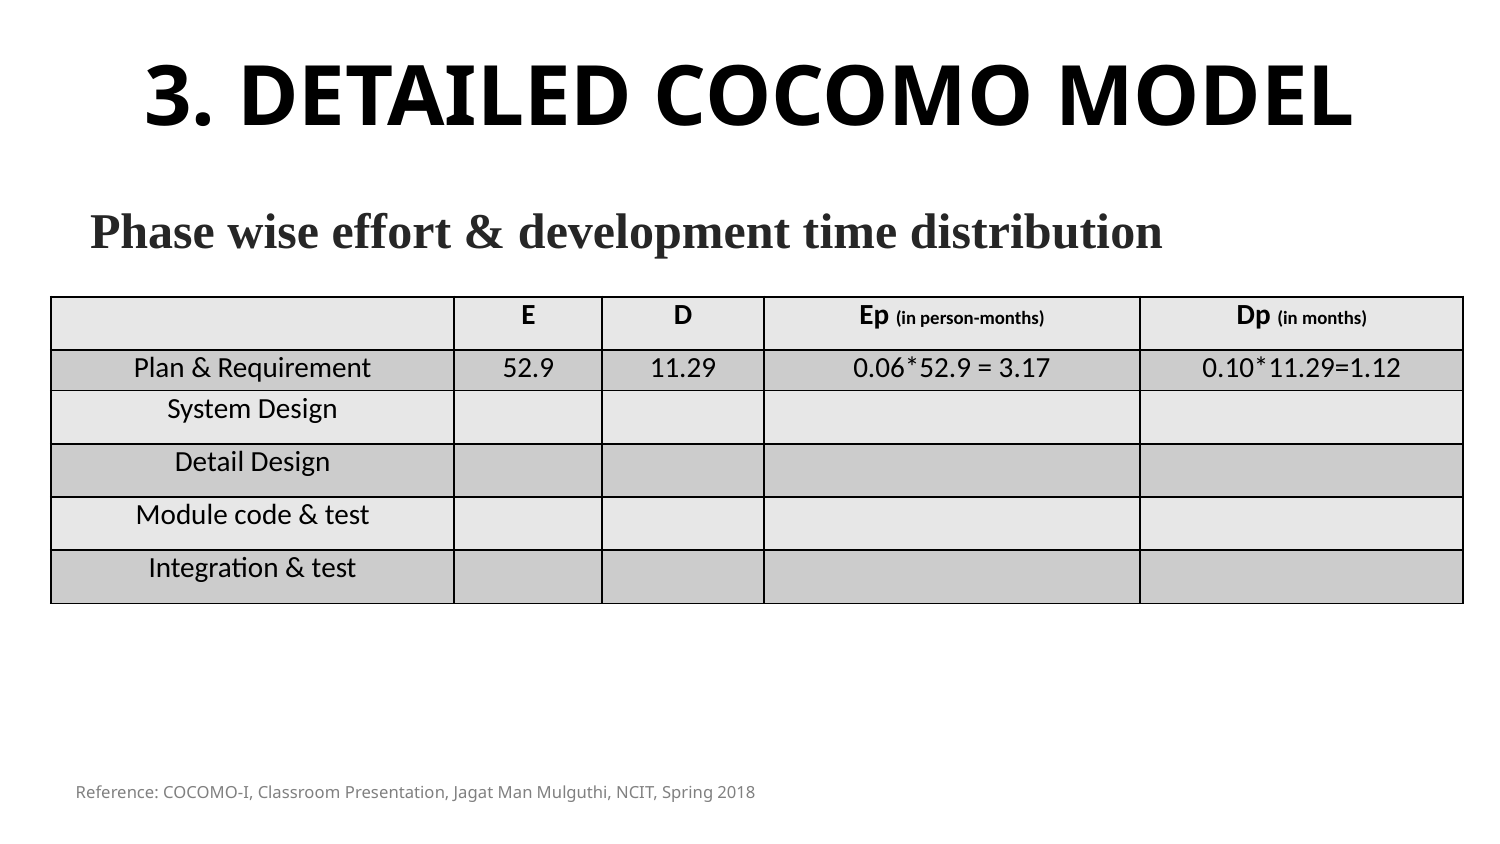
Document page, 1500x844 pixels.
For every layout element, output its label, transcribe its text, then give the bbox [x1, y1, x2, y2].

table_cell [603, 445, 763, 496]
table_cell [1141, 445, 1462, 496]
list Phase wise effort & development time distribution [75, 196, 1425, 296]
table_cell 0.06*52.9 = 3.17 [765, 351, 1139, 390]
table_header Ep (in person-months) [765, 298, 1139, 349]
table_header E [455, 298, 601, 349]
table_header [52, 298, 453, 349]
table_cell [1141, 551, 1462, 603]
table_cell [603, 498, 763, 549]
table_cell System Design [52, 391, 453, 443]
table_cell Detail Design [52, 445, 453, 496]
table_cell [603, 551, 763, 603]
table_cell 11.29 [603, 351, 763, 390]
table_cell Plan & Requirement [52, 351, 453, 390]
table_cell [455, 391, 601, 443]
table_cell [1141, 498, 1462, 549]
table_cell [455, 498, 601, 549]
table_cell Integration & test [52, 551, 453, 603]
table_cell [765, 551, 1139, 603]
table_header Dp (in months) [1141, 298, 1462, 349]
table_cell Module code & test [52, 498, 453, 549]
title 3. Detailed COCOMO Model [75, 23, 1425, 164]
table_cell [603, 391, 763, 443]
table_cell [765, 391, 1139, 443]
text_box Reference: COCOMO-I, Classroom Presentation, Jagat Man Mulguthi, NCIT, Spring 2018 [60, 774, 1464, 809]
table_cell 52.9 [455, 351, 601, 390]
table_cell [765, 498, 1139, 549]
table_header D [603, 298, 763, 349]
table_cell [765, 445, 1139, 496]
table_cell [455, 445, 601, 496]
table_cell 0.10*11.29=1.12 [1141, 351, 1462, 390]
table_cell [455, 551, 601, 603]
table_cell [1141, 391, 1462, 443]
